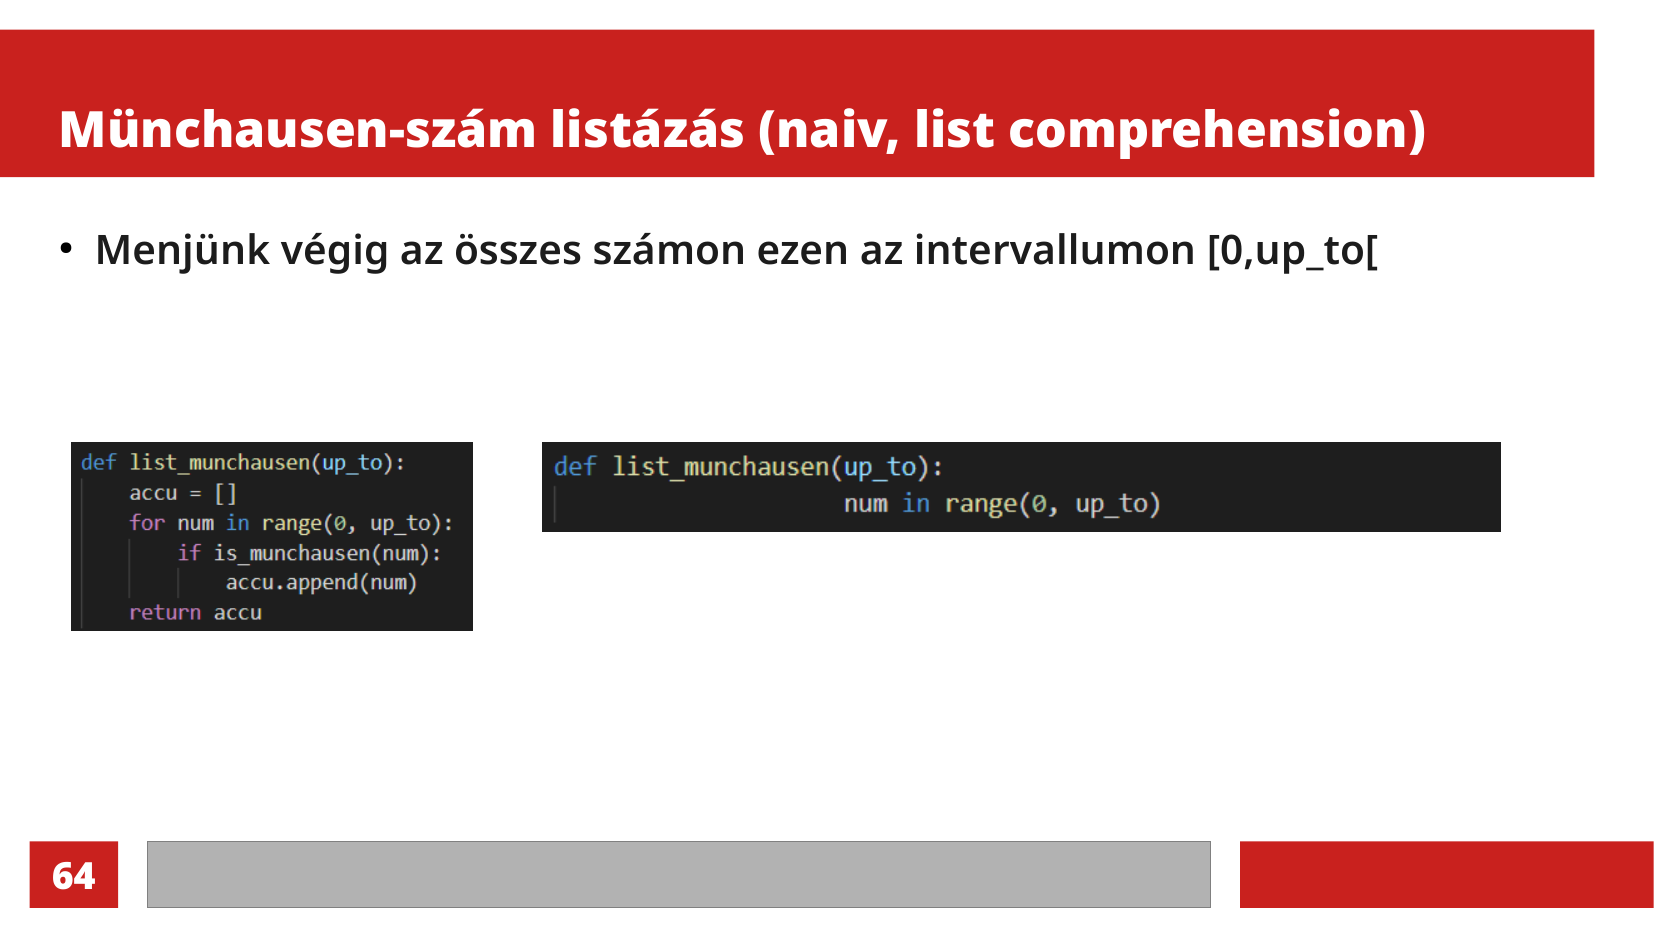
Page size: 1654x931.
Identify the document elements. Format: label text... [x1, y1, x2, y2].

picture [71, 442, 473, 631]
picture [542, 442, 1501, 532]
title Münchausen-szám listázás (naiv, list comprehension) [59, 44, 1595, 163]
list Menjünk végig az összes számon ezen az intervallumon [0,up_to[ [59, 221, 1565, 443]
